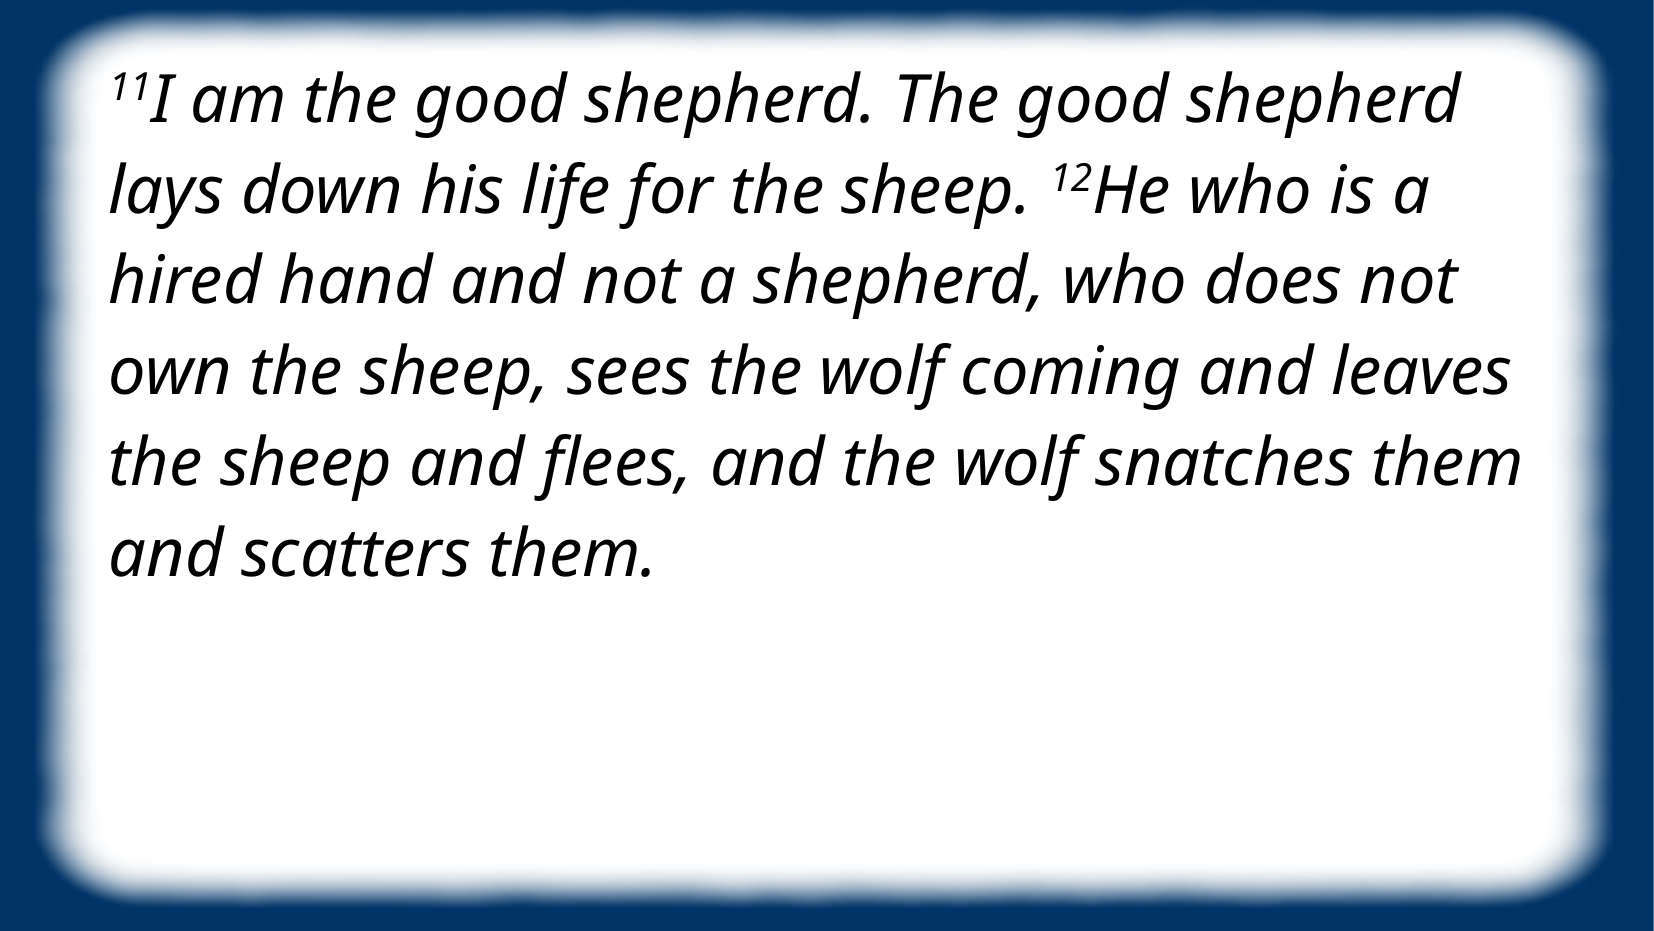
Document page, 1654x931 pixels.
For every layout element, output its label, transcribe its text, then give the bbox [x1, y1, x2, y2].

picture [0, 0, 1654, 931]
text_box 11I am the good shepherd. The good shepherd lays down his life for the sheep. 12He who is a hired hand and not a shepherd, who does not own the sheep, sees the wolf coming and leaves the sheep and flees, and the wolf snatches them and scatters them. [94, 43, 1561, 592]
